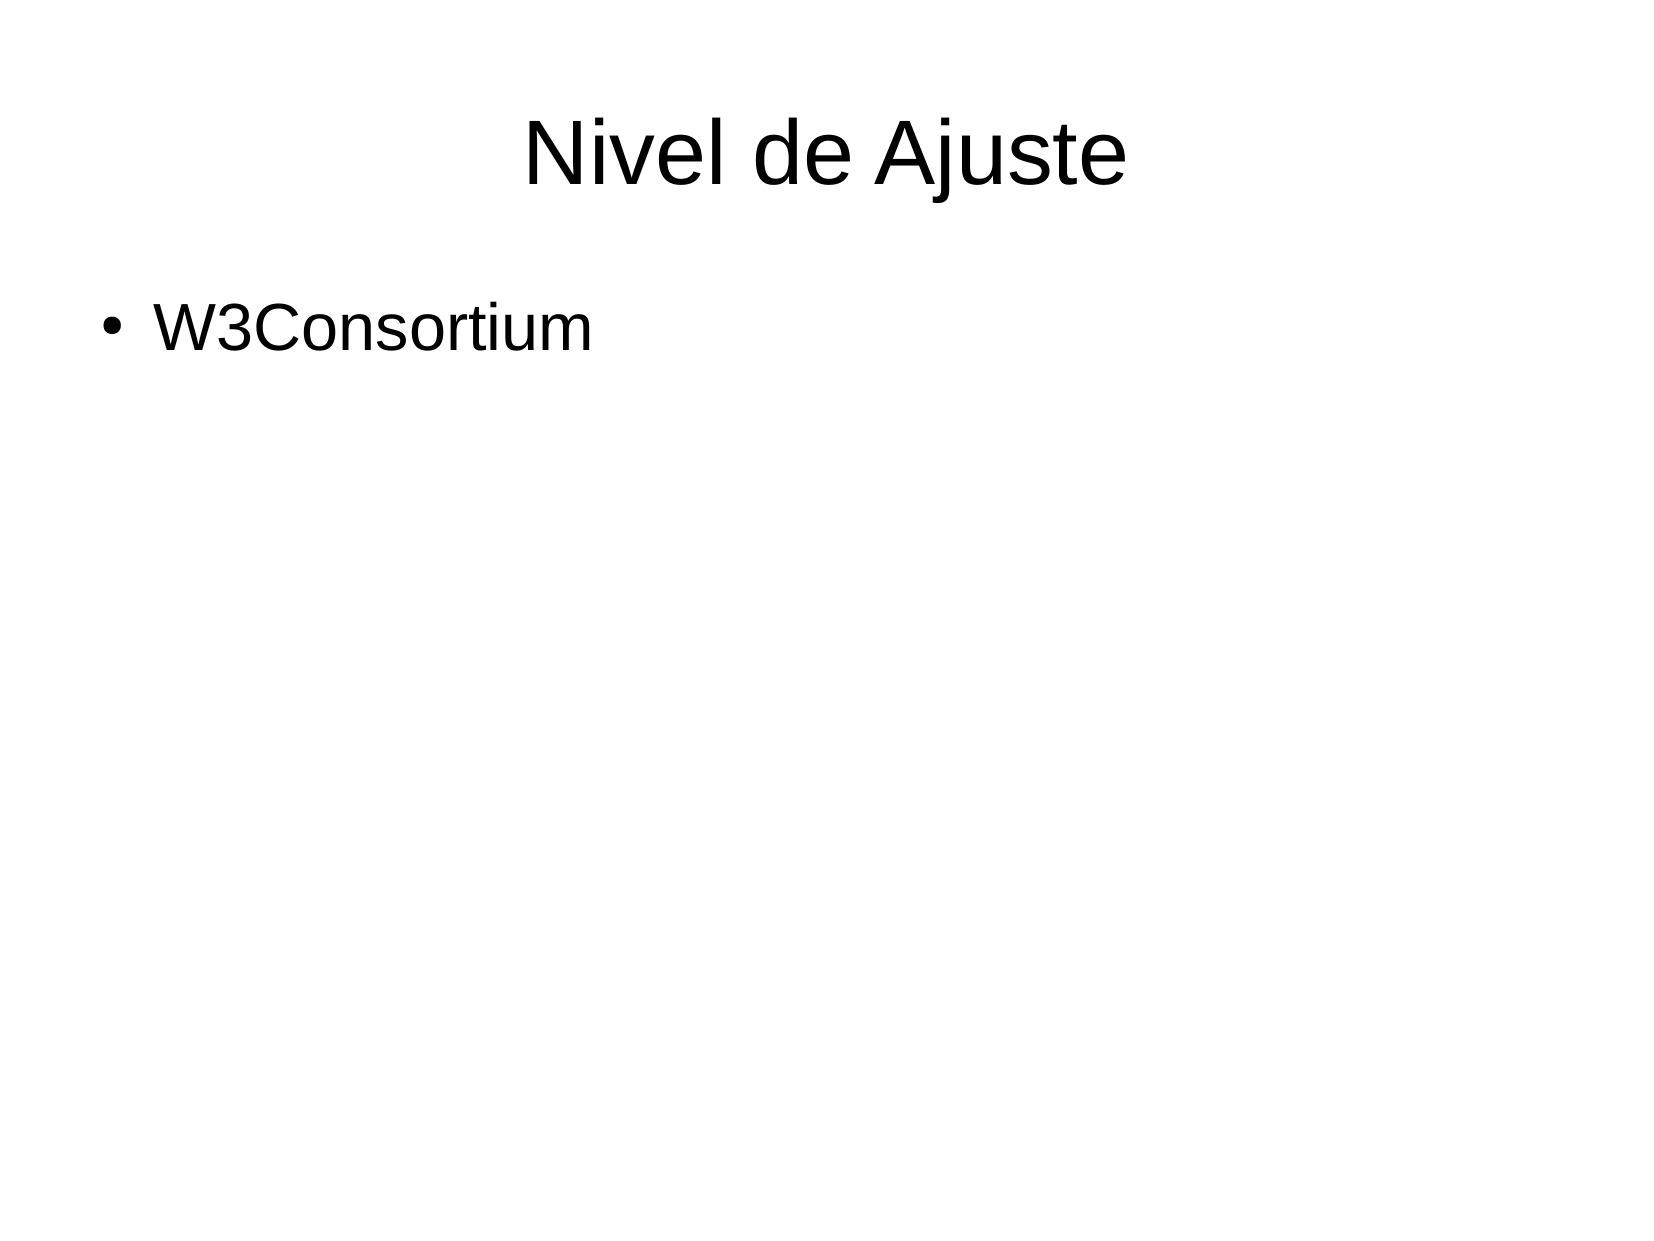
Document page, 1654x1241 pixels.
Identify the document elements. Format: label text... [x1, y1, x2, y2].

title Nivel de Ajuste [82, 49, 1571, 257]
list W3Consortium [82, 290, 1571, 634]
